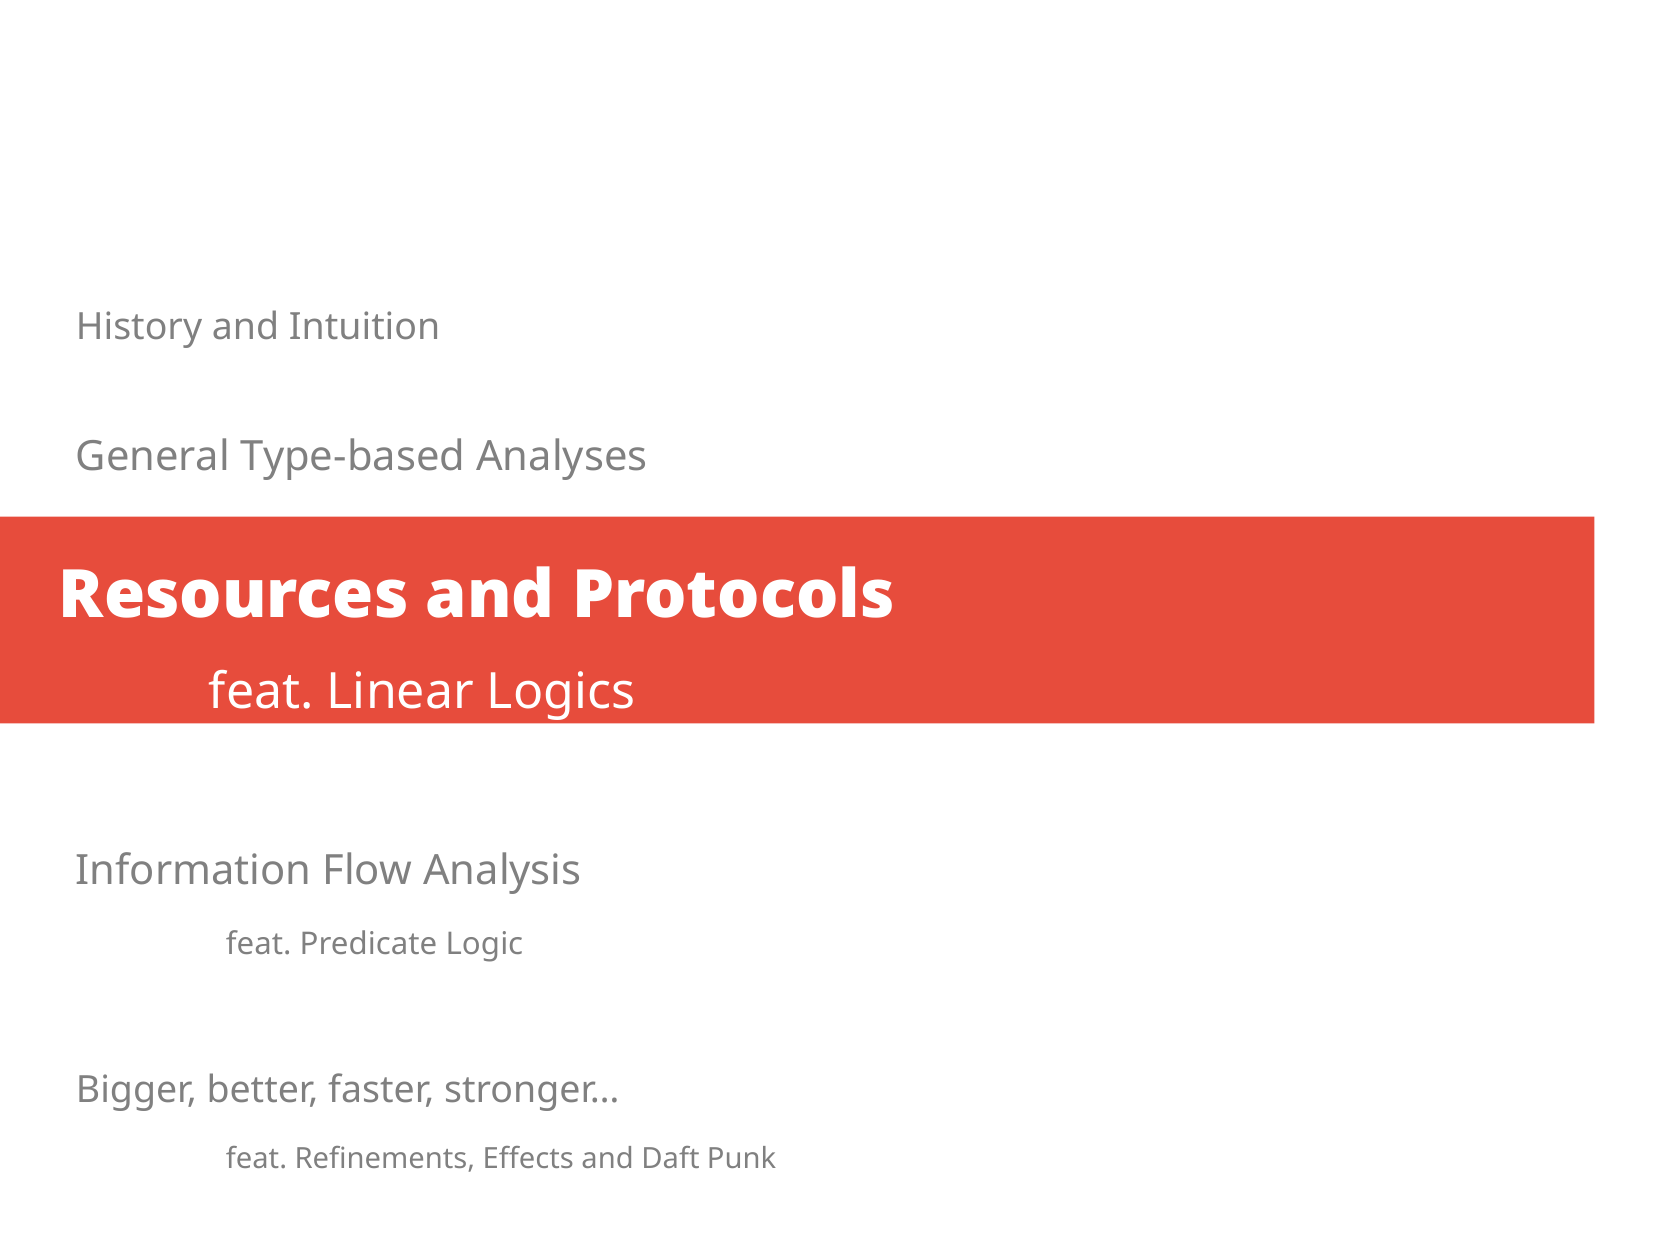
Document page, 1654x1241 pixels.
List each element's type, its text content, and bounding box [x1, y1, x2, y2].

title Resources and Protocols feat. Linear Logics [835, 546, 1595, 694]
text_box History and Intuition General Type-based Analyses Information Flow Analysis feat. Predicate Logic Bigger, better, faster, stronger… feat. Refinements, Effects and Daft Punk [61, 292, 835, 1158]
